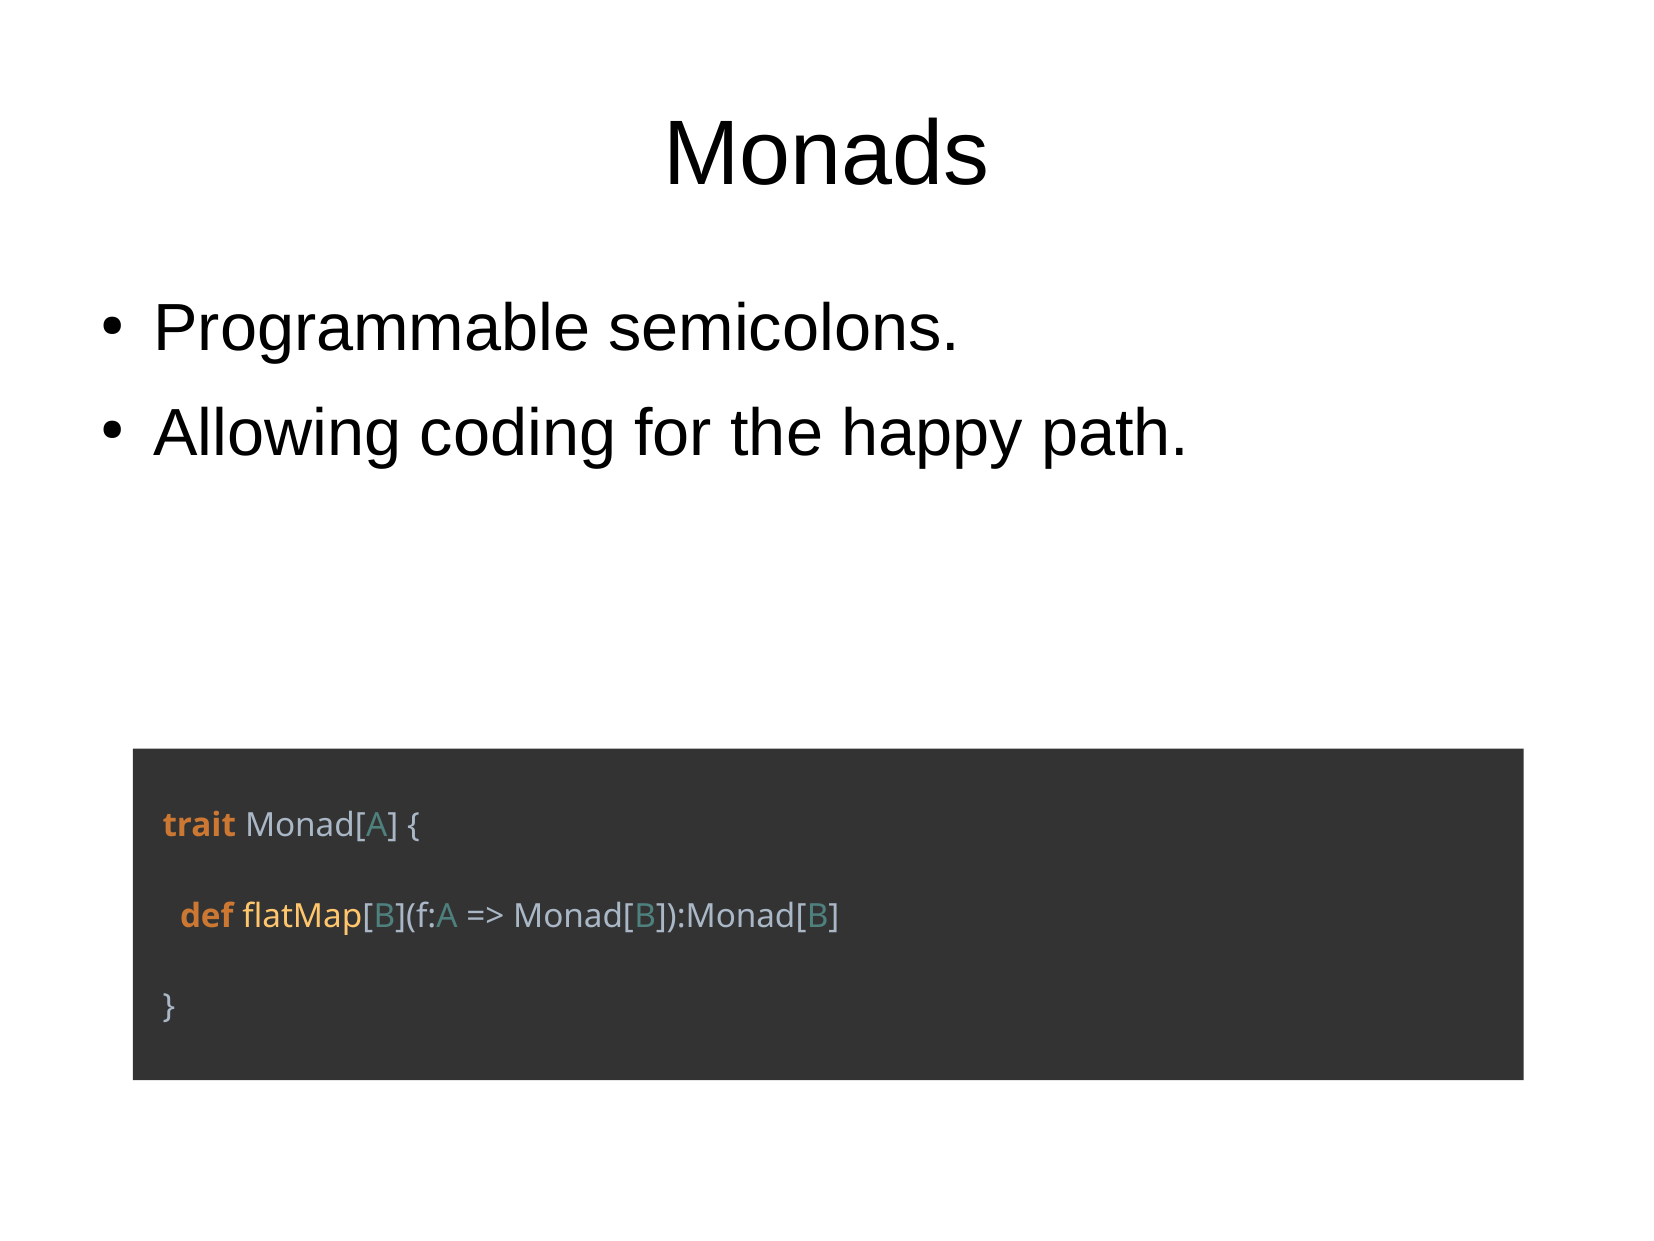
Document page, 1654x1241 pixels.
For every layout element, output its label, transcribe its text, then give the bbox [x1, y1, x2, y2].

list Programmable semicolons. Allowing coding for the happy path. [82, 290, 1571, 1010]
title Monads [82, 49, 1571, 257]
text_box trait Monad[A] { def flatMap[B](f:A => Monad[B]):Monad[B] } [132, 748, 1524, 1046]
